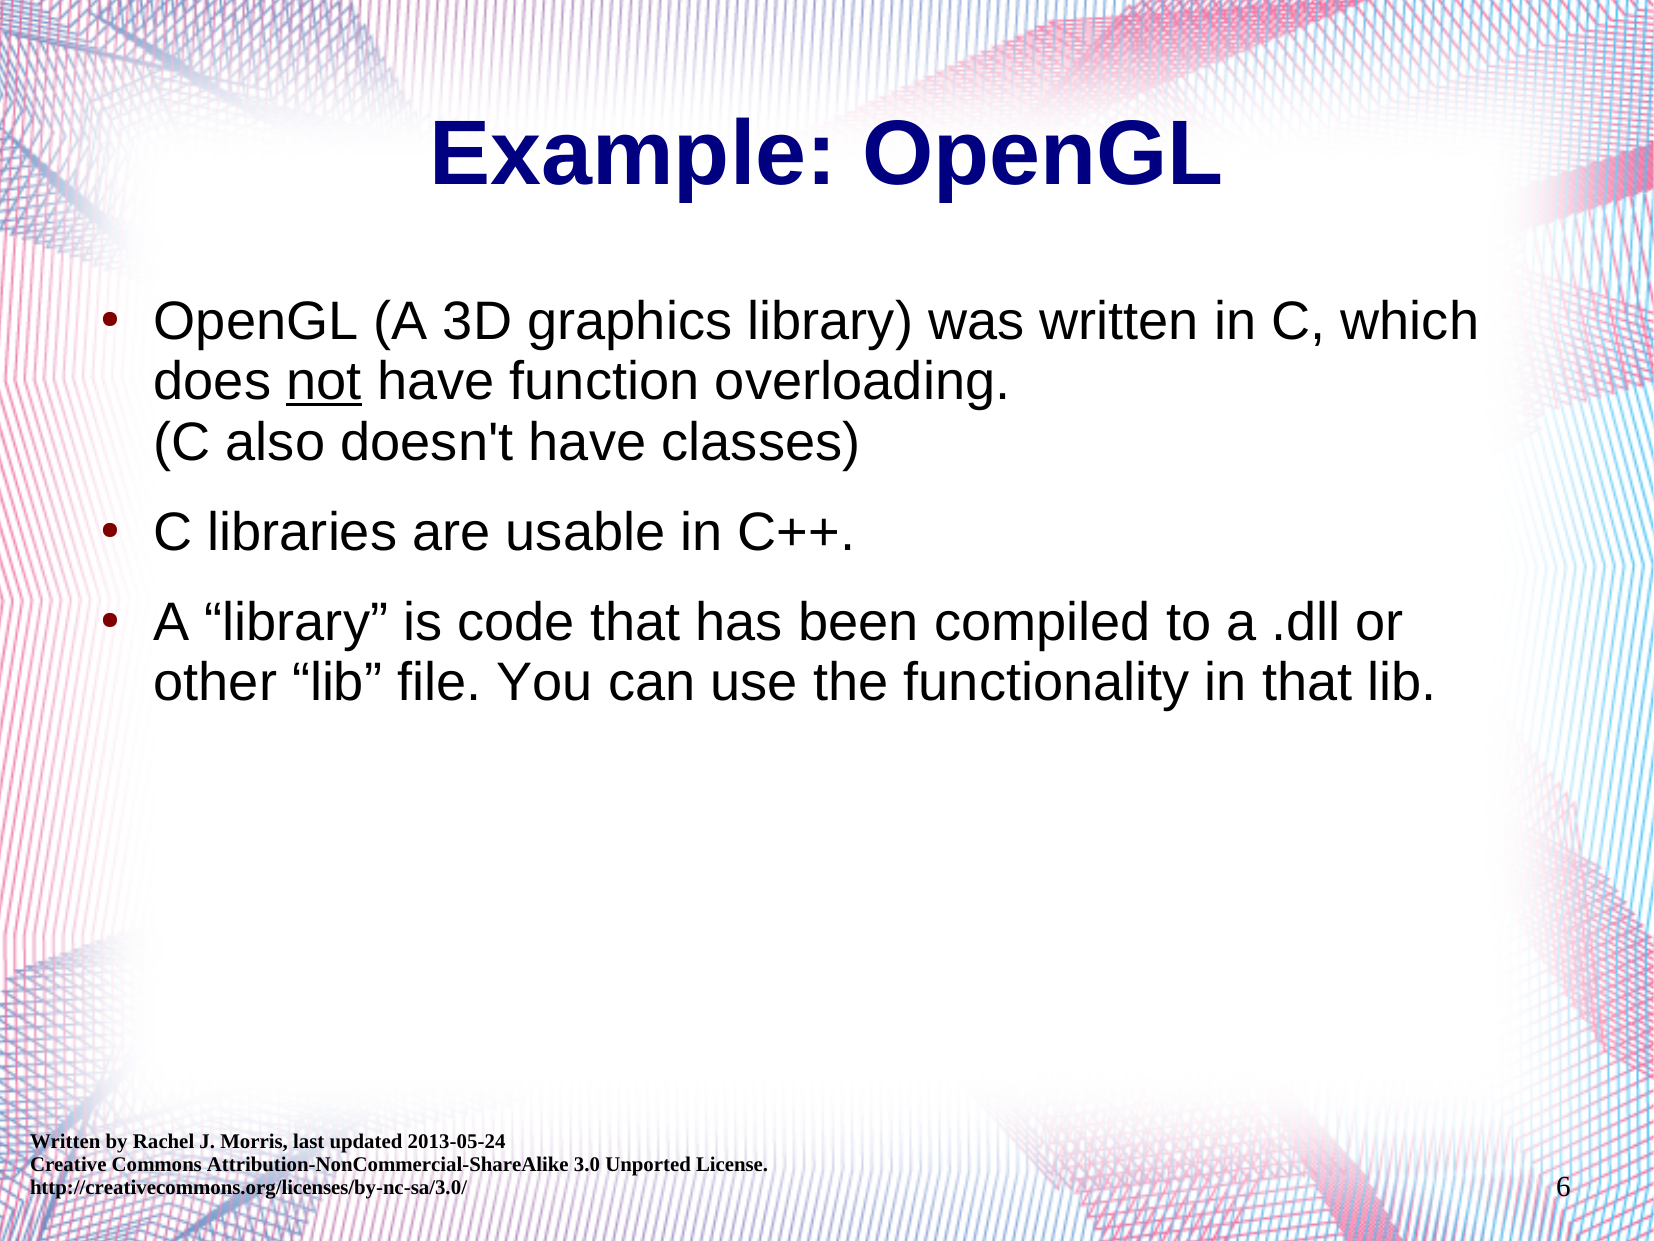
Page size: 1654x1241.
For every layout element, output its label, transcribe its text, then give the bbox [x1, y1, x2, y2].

title Example: OpenGL [82, 49, 1571, 257]
list OpenGL (A 3D graphics library) was written in C, which does not have function overloading. (C also doesn't have classes) C libraries are usable in C++. A “library” is code that has been compiled to a .dll or other “lib” file. You can use the functionality in that lib. [82, 290, 1516, 1010]
picture [0, 0, 1654, 1241]
